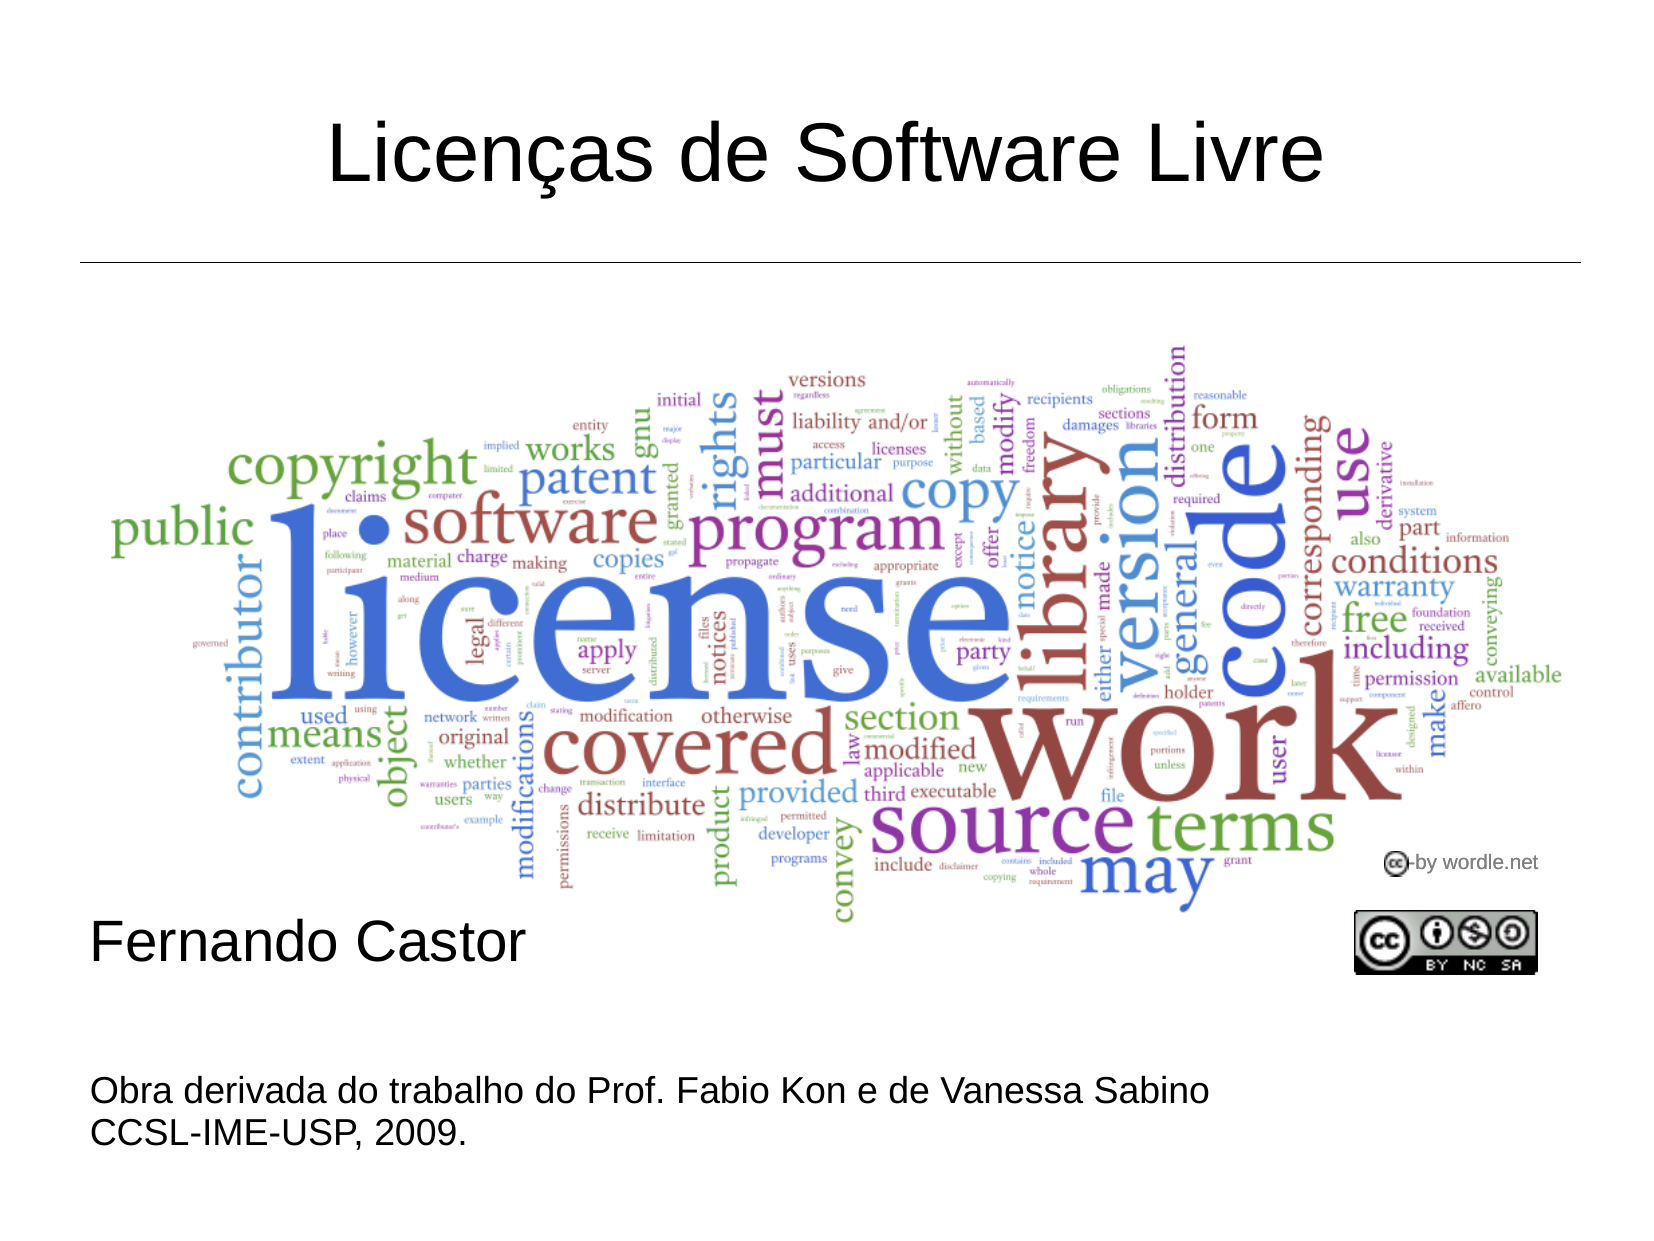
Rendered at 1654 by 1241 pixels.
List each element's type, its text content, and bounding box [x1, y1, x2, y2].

picture [98, 306, 1572, 976]
text_box Obra derivada do trabalho do Prof. Fabio Kon e de Vanessa Sabino CCSL-IME-USP, 2009. [75, 1061, 1613, 1152]
text_box Fernando Castor [75, 901, 638, 976]
text_box -by wordle.net [1393, 843, 1555, 882]
title Licenças de Software Livre [82, 56, 1571, 250]
